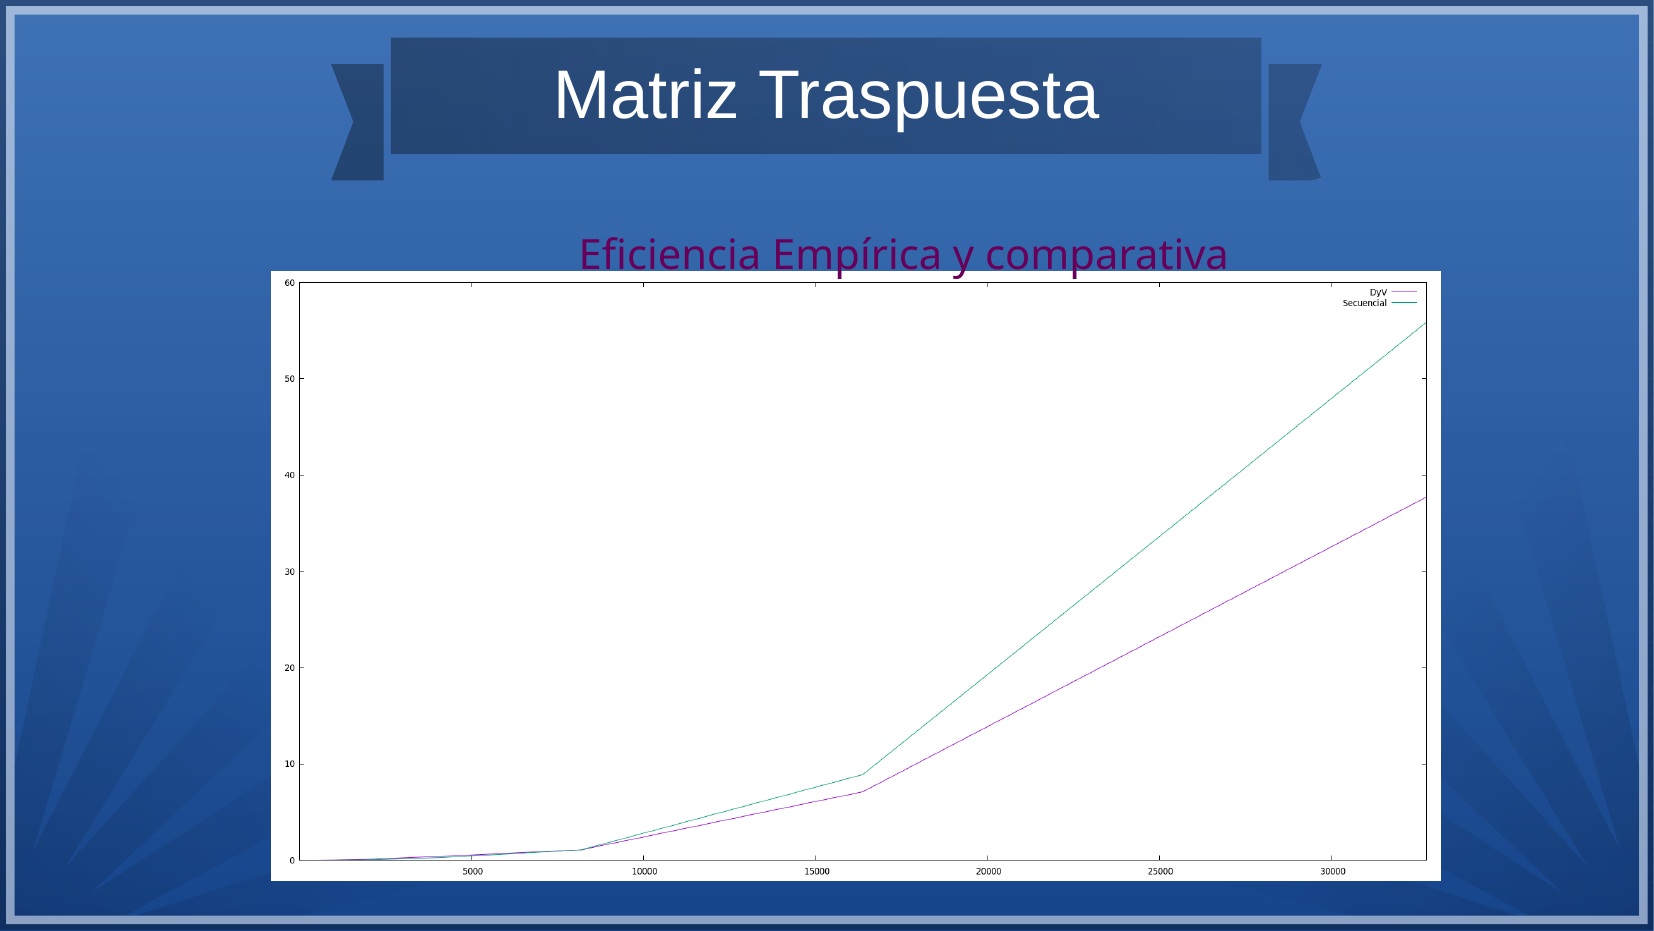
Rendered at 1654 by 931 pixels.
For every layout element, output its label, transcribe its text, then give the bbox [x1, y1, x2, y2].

list Eficiencia Empírica y comparativa [82, 224, 1571, 848]
title Matriz Traspuesta [389, 35, 1264, 154]
picture [271, 848, 1441, 881]
